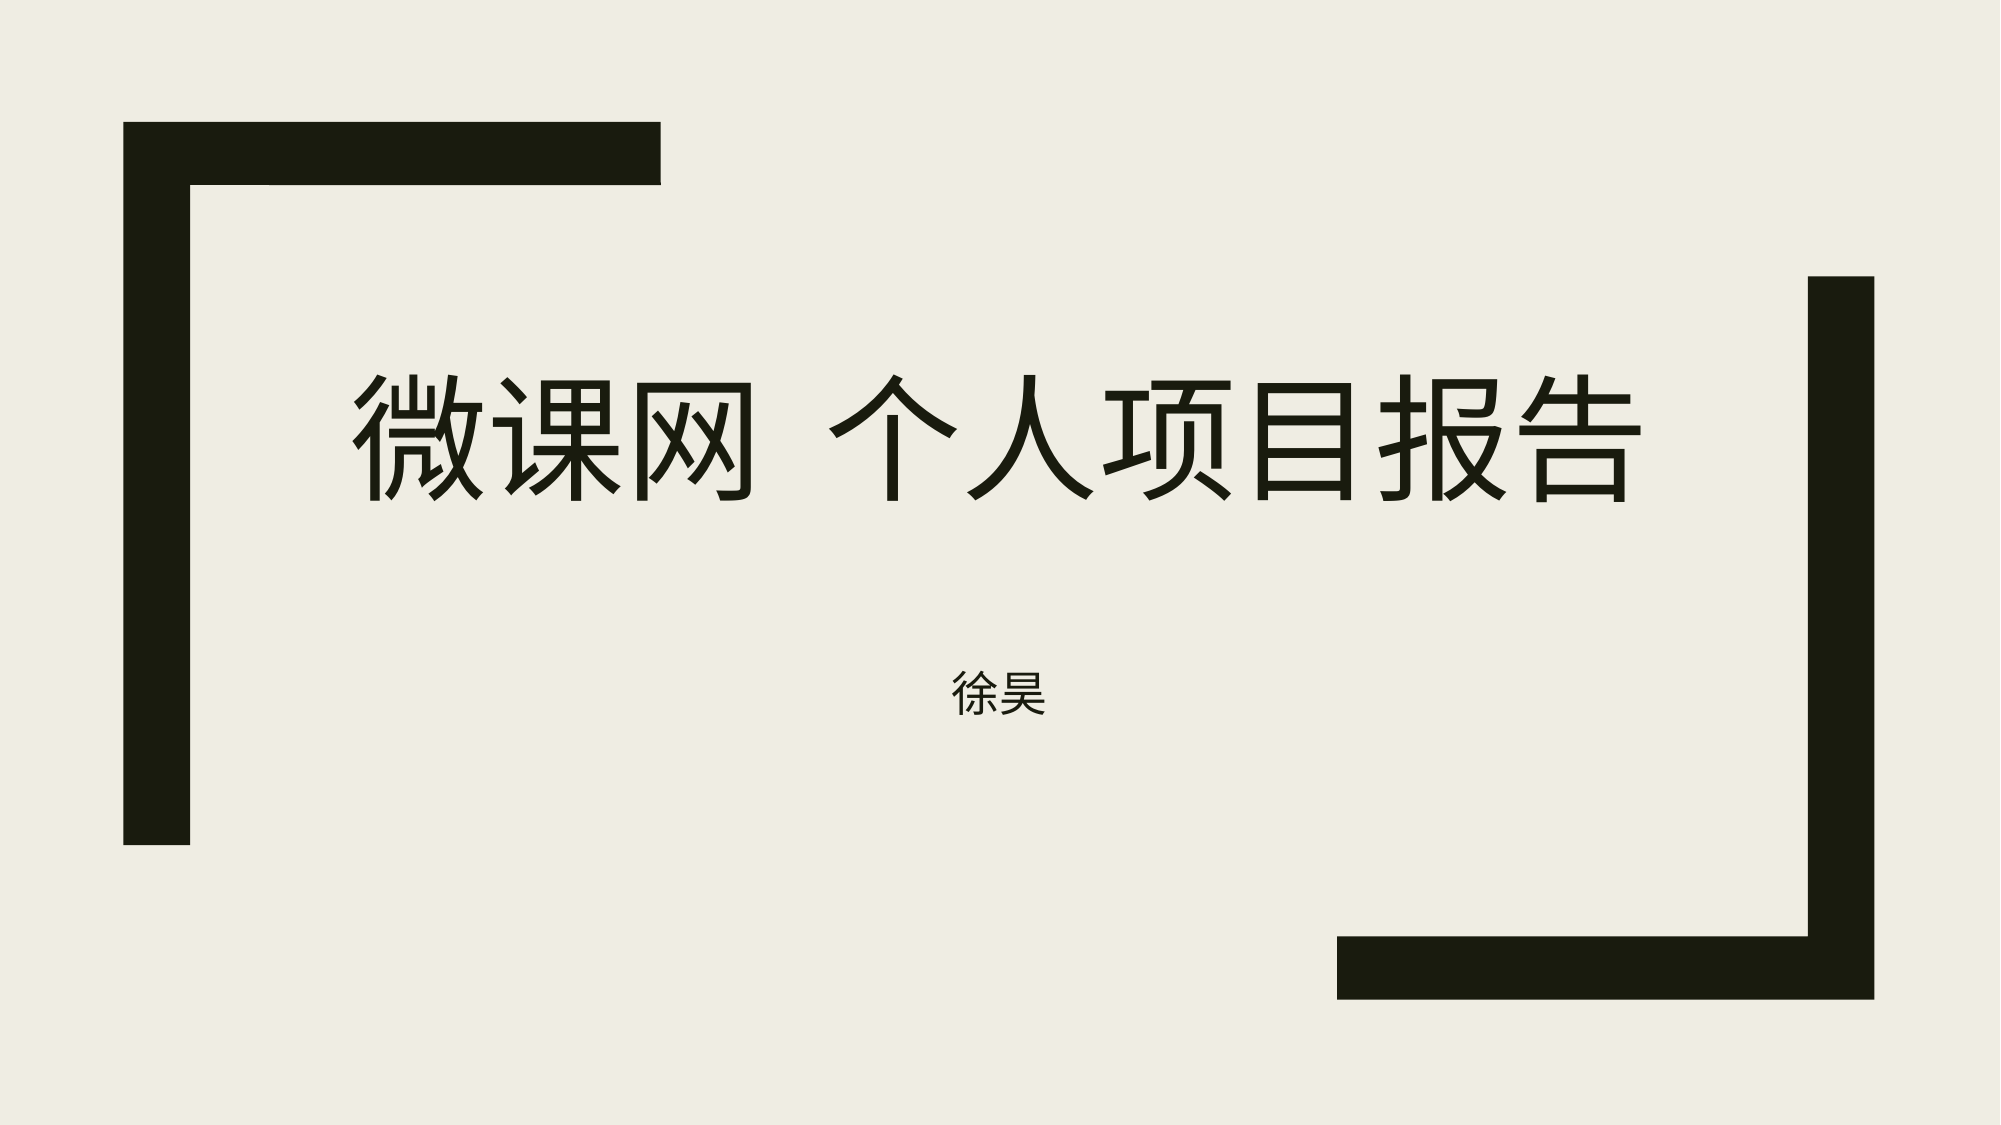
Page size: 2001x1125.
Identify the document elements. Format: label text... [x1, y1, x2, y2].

title 微课网 个人项目报告 [314, 183, 1686, 528]
subtitle 徐昊 [439, 649, 1561, 828]
